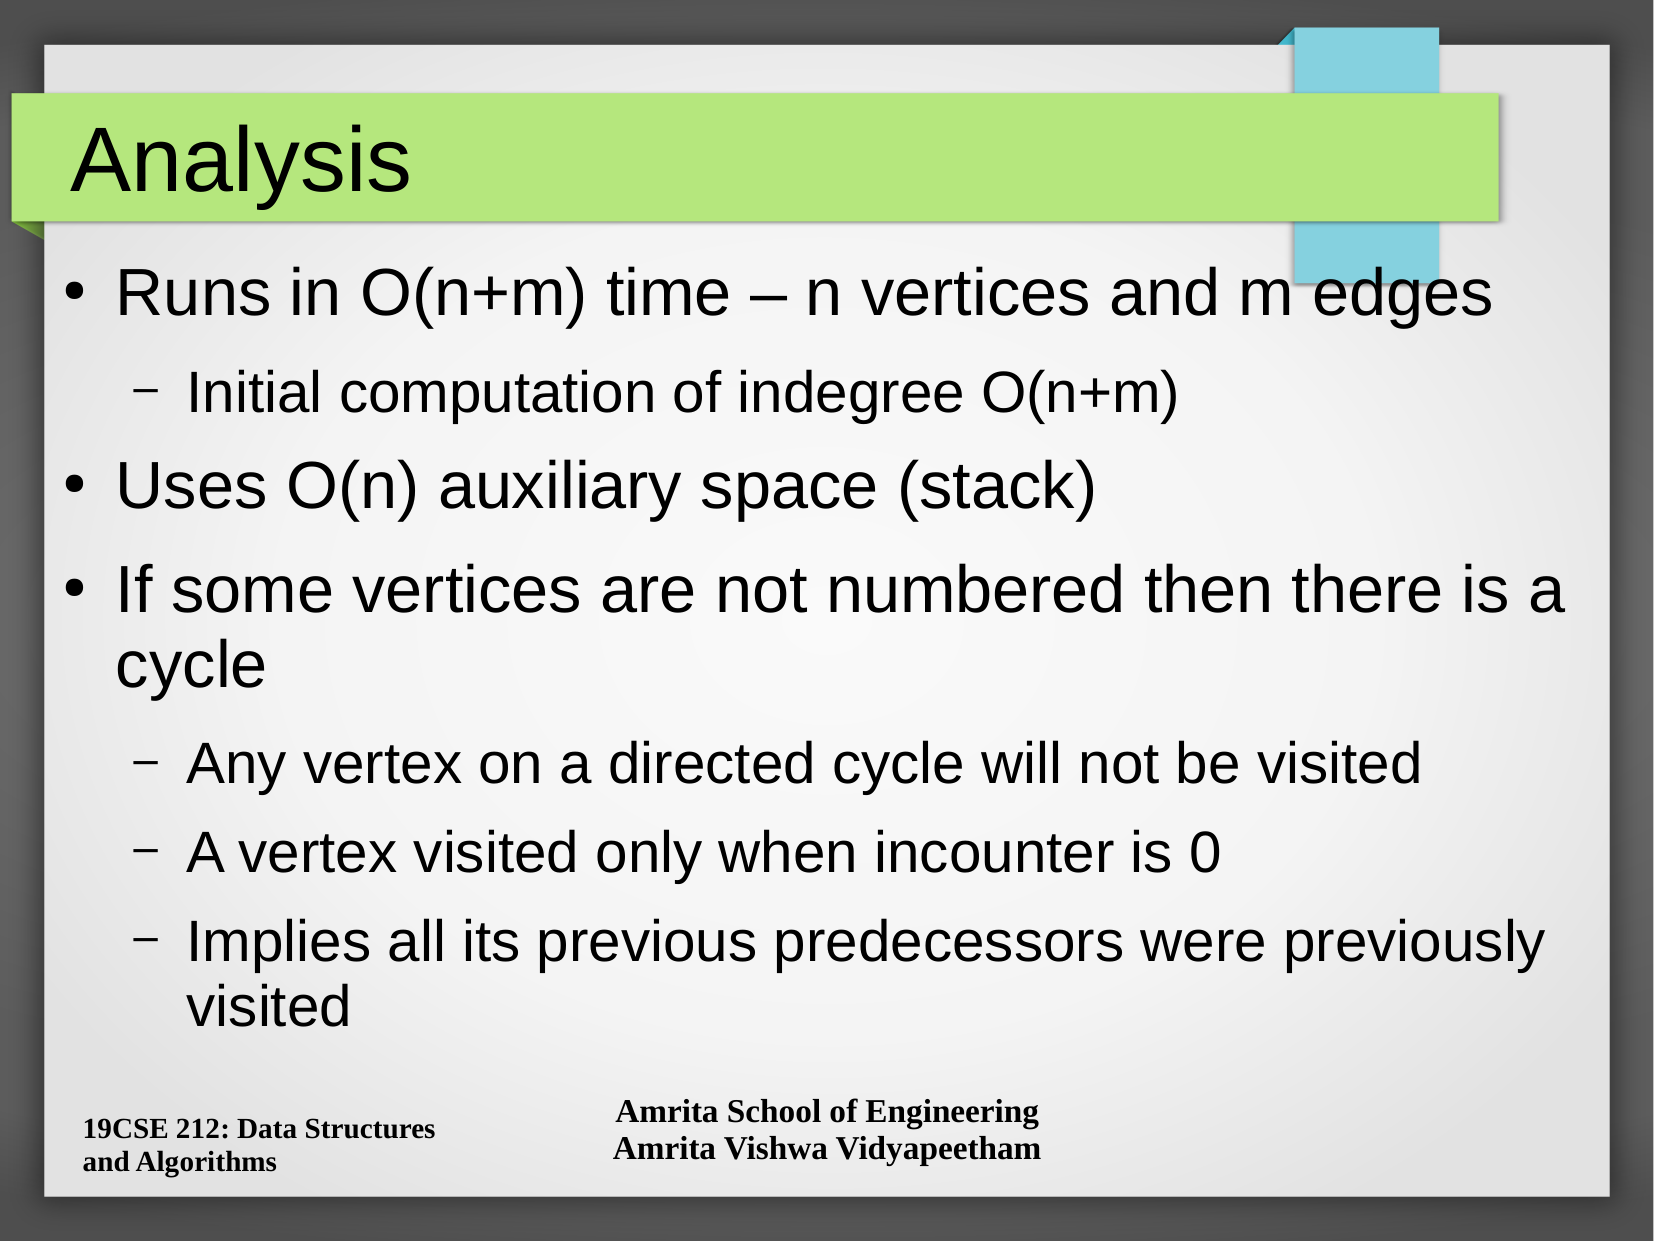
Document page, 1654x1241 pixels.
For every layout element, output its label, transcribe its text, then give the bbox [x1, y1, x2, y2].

list Runs in O(n+m) time – n vertices and m edges Initial computation of indegree O(n+m) Uses O(n) auxiliary space (stack) If some vertices are not numbered then there is a cycle Any vertex on a directed cycle will not be visited A vertex visited only when incounter is 0 Implies all its previous predecessors were previously visited [45, 255, 1591, 975]
picture [0, 0, 1654, 1241]
title Analysis [70, 106, 1229, 213]
